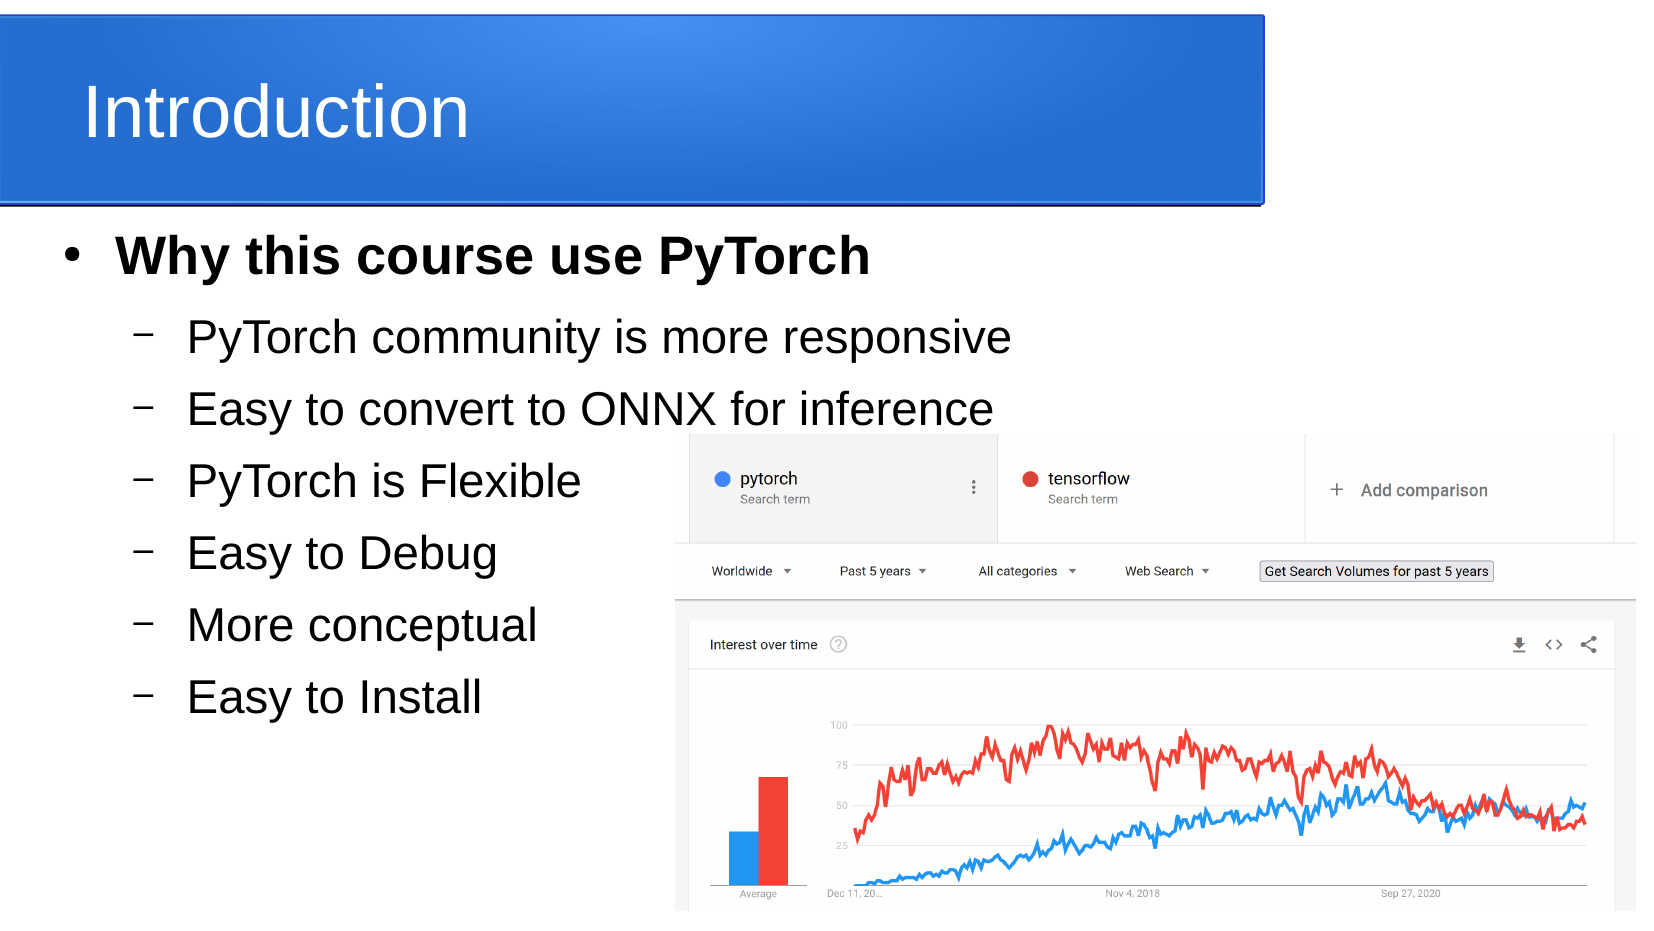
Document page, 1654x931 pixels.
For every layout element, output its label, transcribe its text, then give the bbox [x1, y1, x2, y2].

title Introduction [82, 35, 1235, 189]
picture [675, 434, 1636, 912]
list Why this course use PyTorch PyTorch community is more responsive Easy to convert to ONNX for inference PyTorch is Flexible Easy to Debug More conceptual Easy to Install [45, 225, 1534, 766]
